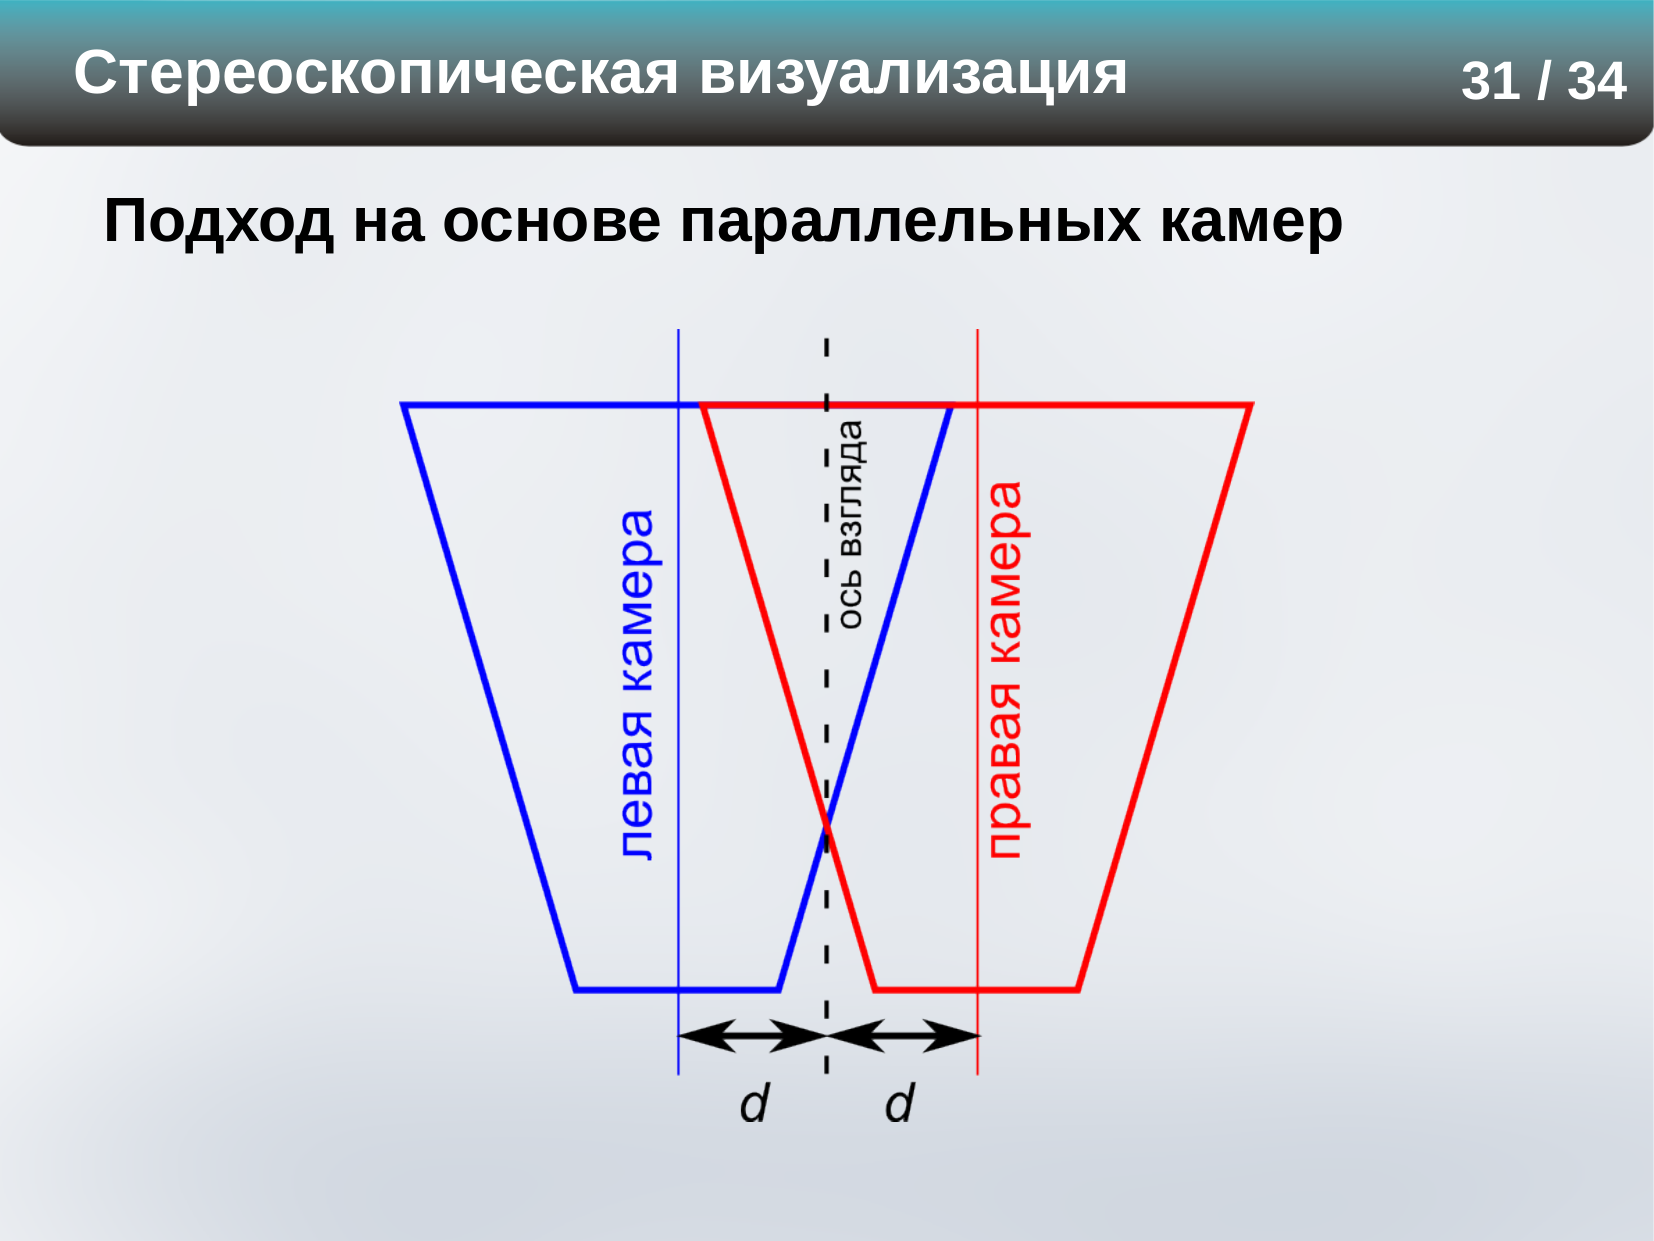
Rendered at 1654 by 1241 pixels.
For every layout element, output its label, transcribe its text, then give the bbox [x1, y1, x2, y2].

picture [0, 0, 1654, 1241]
text_box Стереоскопическая визуализация [59, 29, 1359, 115]
text_box Подход на основе параллельных камер [88, 177, 1565, 262]
text_box <номер> / 34 [1446, 42, 1654, 179]
